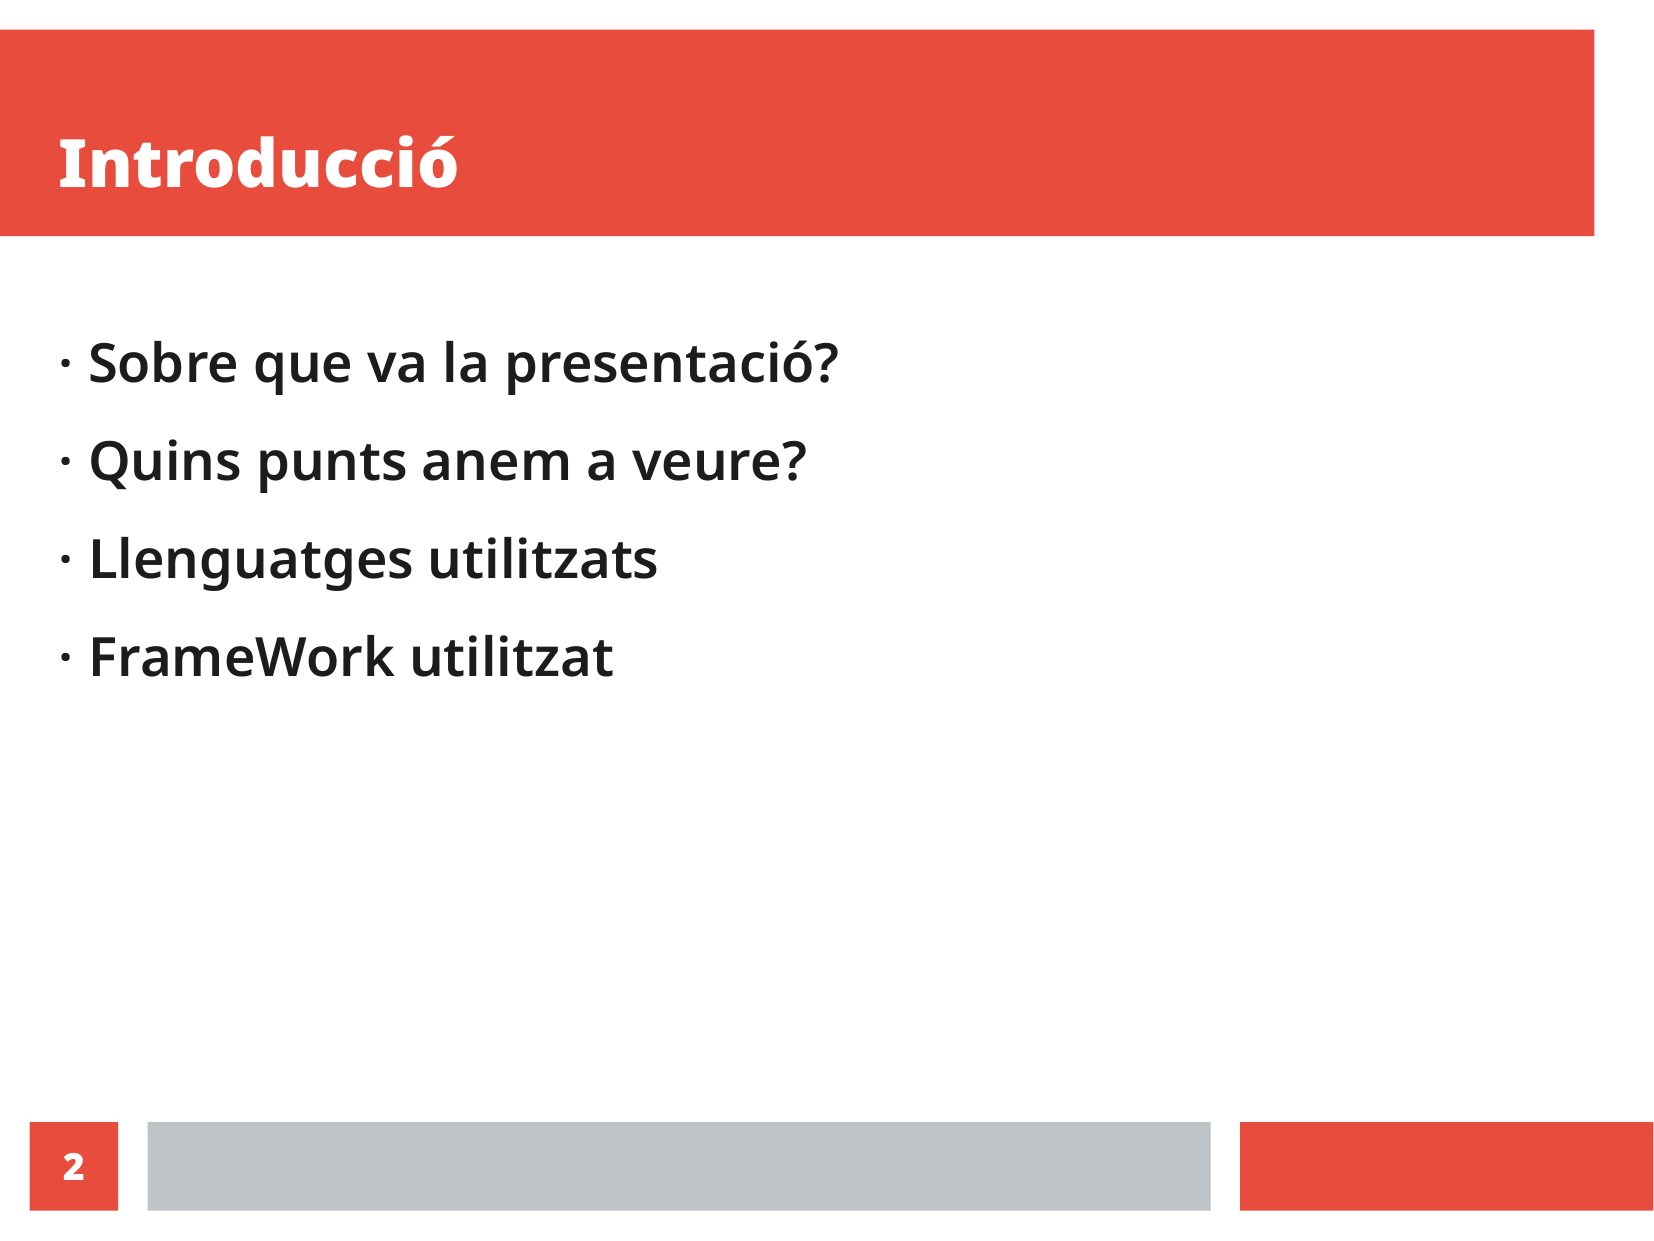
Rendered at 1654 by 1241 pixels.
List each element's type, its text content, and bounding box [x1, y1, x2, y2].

title Introducció [59, 59, 1595, 207]
list · Sobre que va la presentació? · Quins punts anem a veure? · Llenguatges utilitzats · FrameWork utilitzat [59, 324, 1565, 1093]
